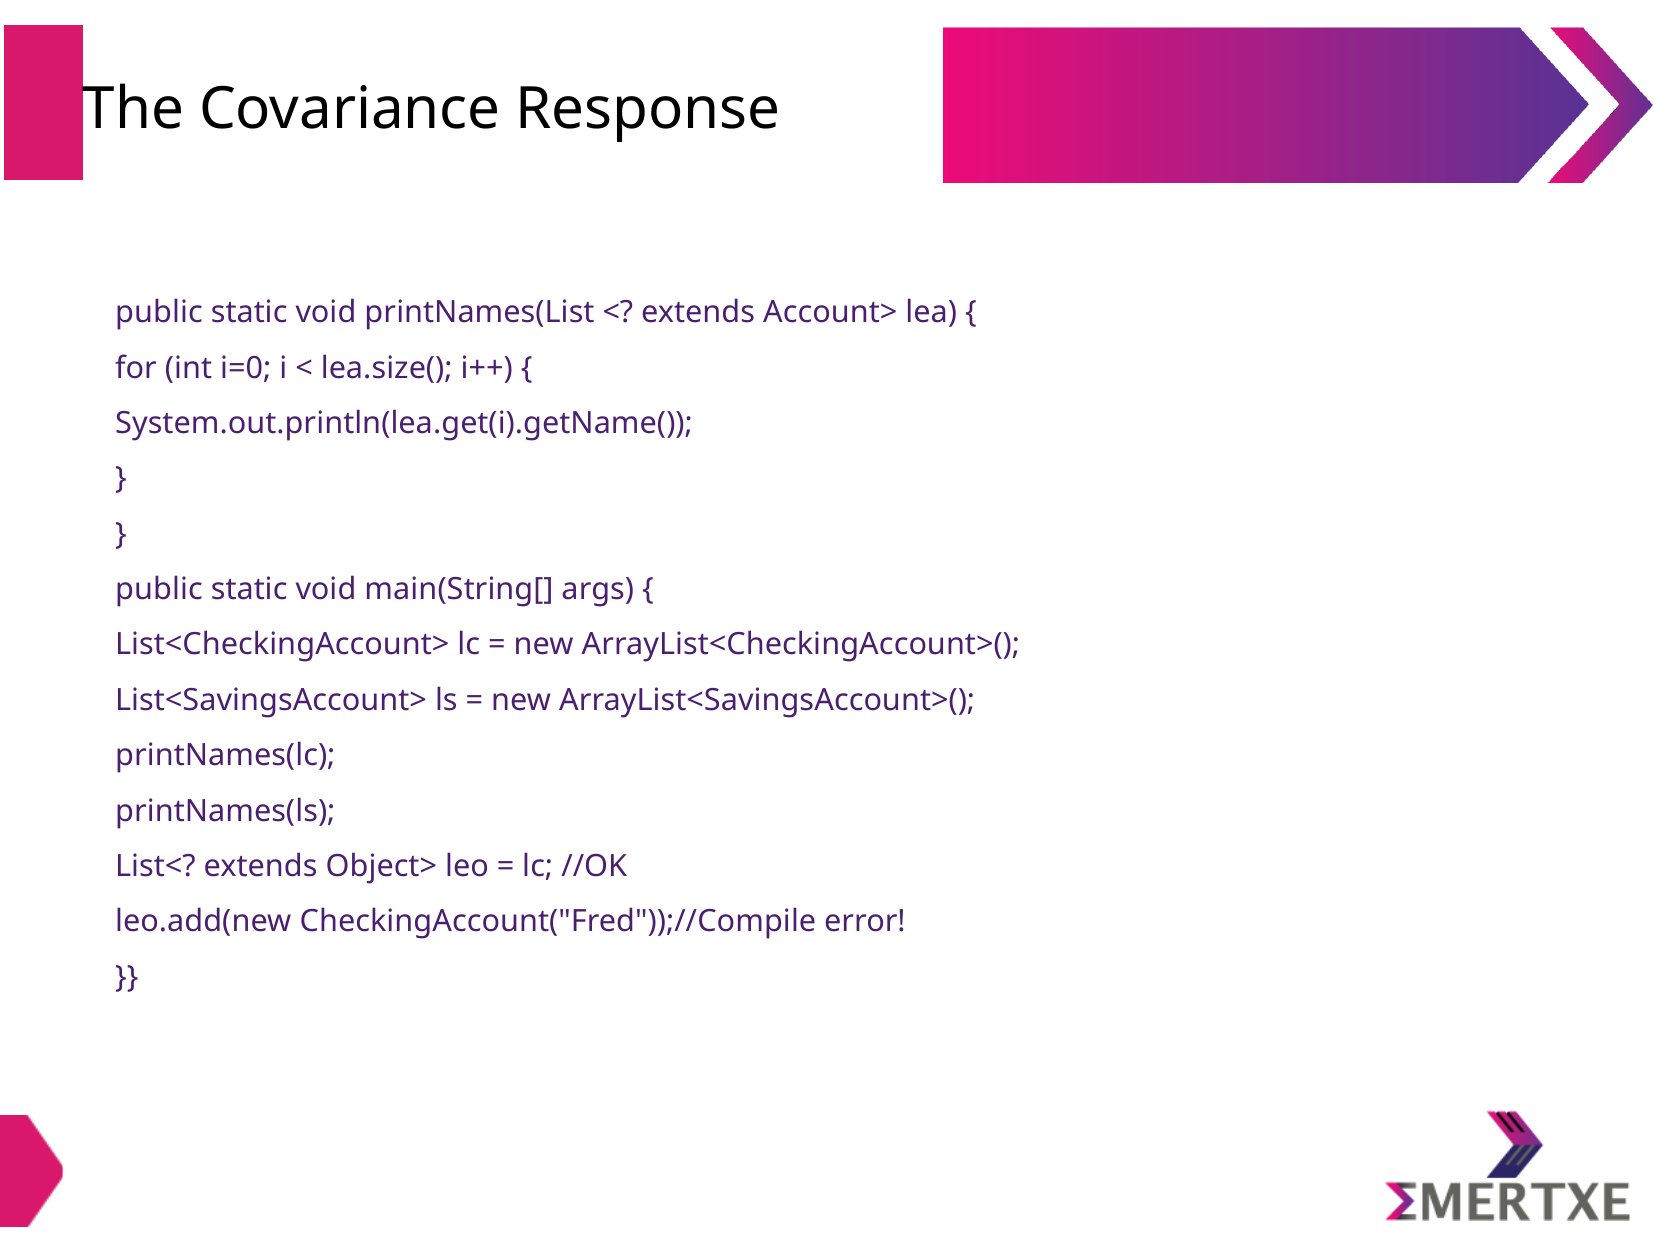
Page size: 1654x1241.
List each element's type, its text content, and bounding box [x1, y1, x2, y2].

title The Covariance Response [82, 2, 1571, 210]
picture [1385, 1107, 1631, 1221]
list public static void printNames(List <? extends Account> lea) { for (int i=0; i < lea.size(); i++) { System.out.println(lea.get(i).getName()); } } public static void main(String[] args) { List<CheckingAccount> lc = new ArrayList<CheckingAccount>(); List<SavingsAccount> ls = new ArrayList<SavingsAccount>(); printNames(lc); printNames(ls); List<? extends Object> leo = lc; //OK leo.add(new CheckingAccount("Fred"));//Compile error! }} [82, 290, 1571, 1010]
picture [1571, 27, 1653, 183]
